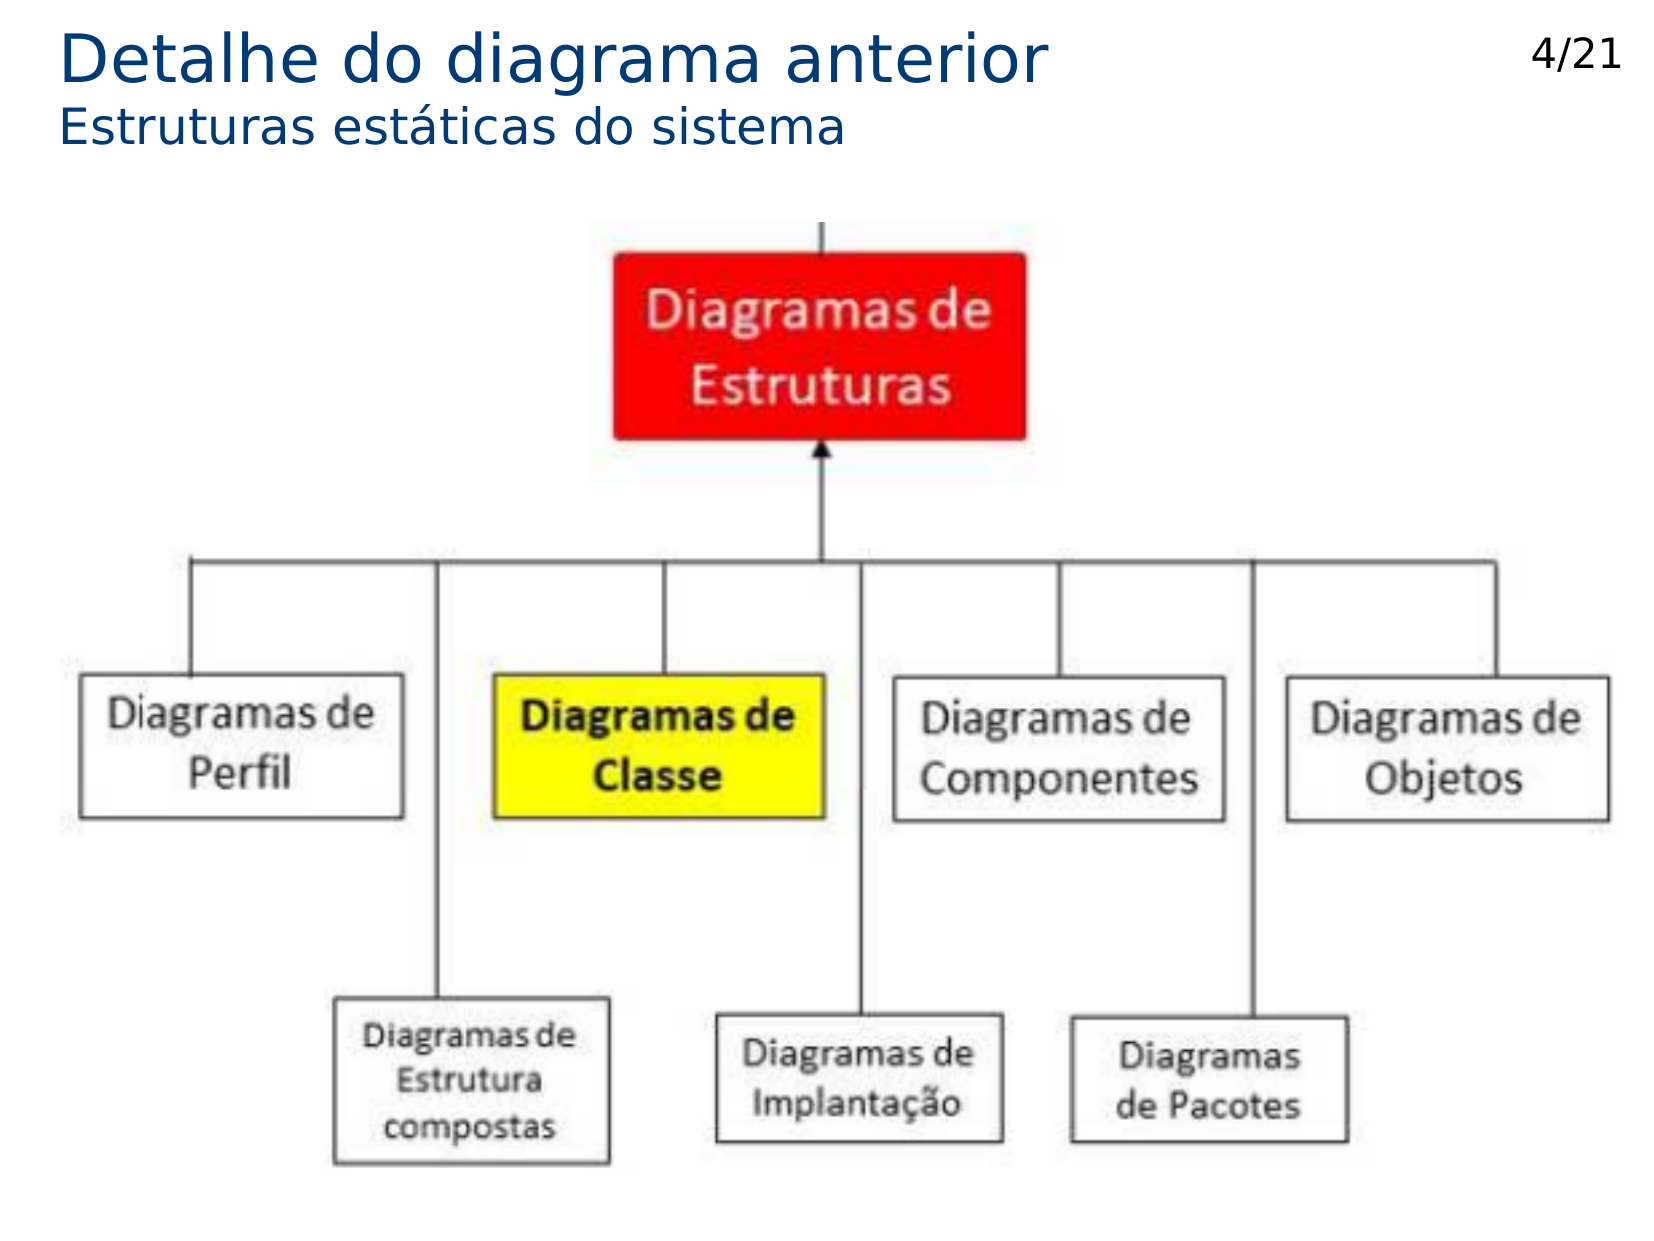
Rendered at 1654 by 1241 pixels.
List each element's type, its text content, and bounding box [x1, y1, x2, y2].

picture [60, 222, 1624, 1176]
title Detalhe do diagrama anterior Estruturas estáticas do sistema [59, 20, 1506, 157]
